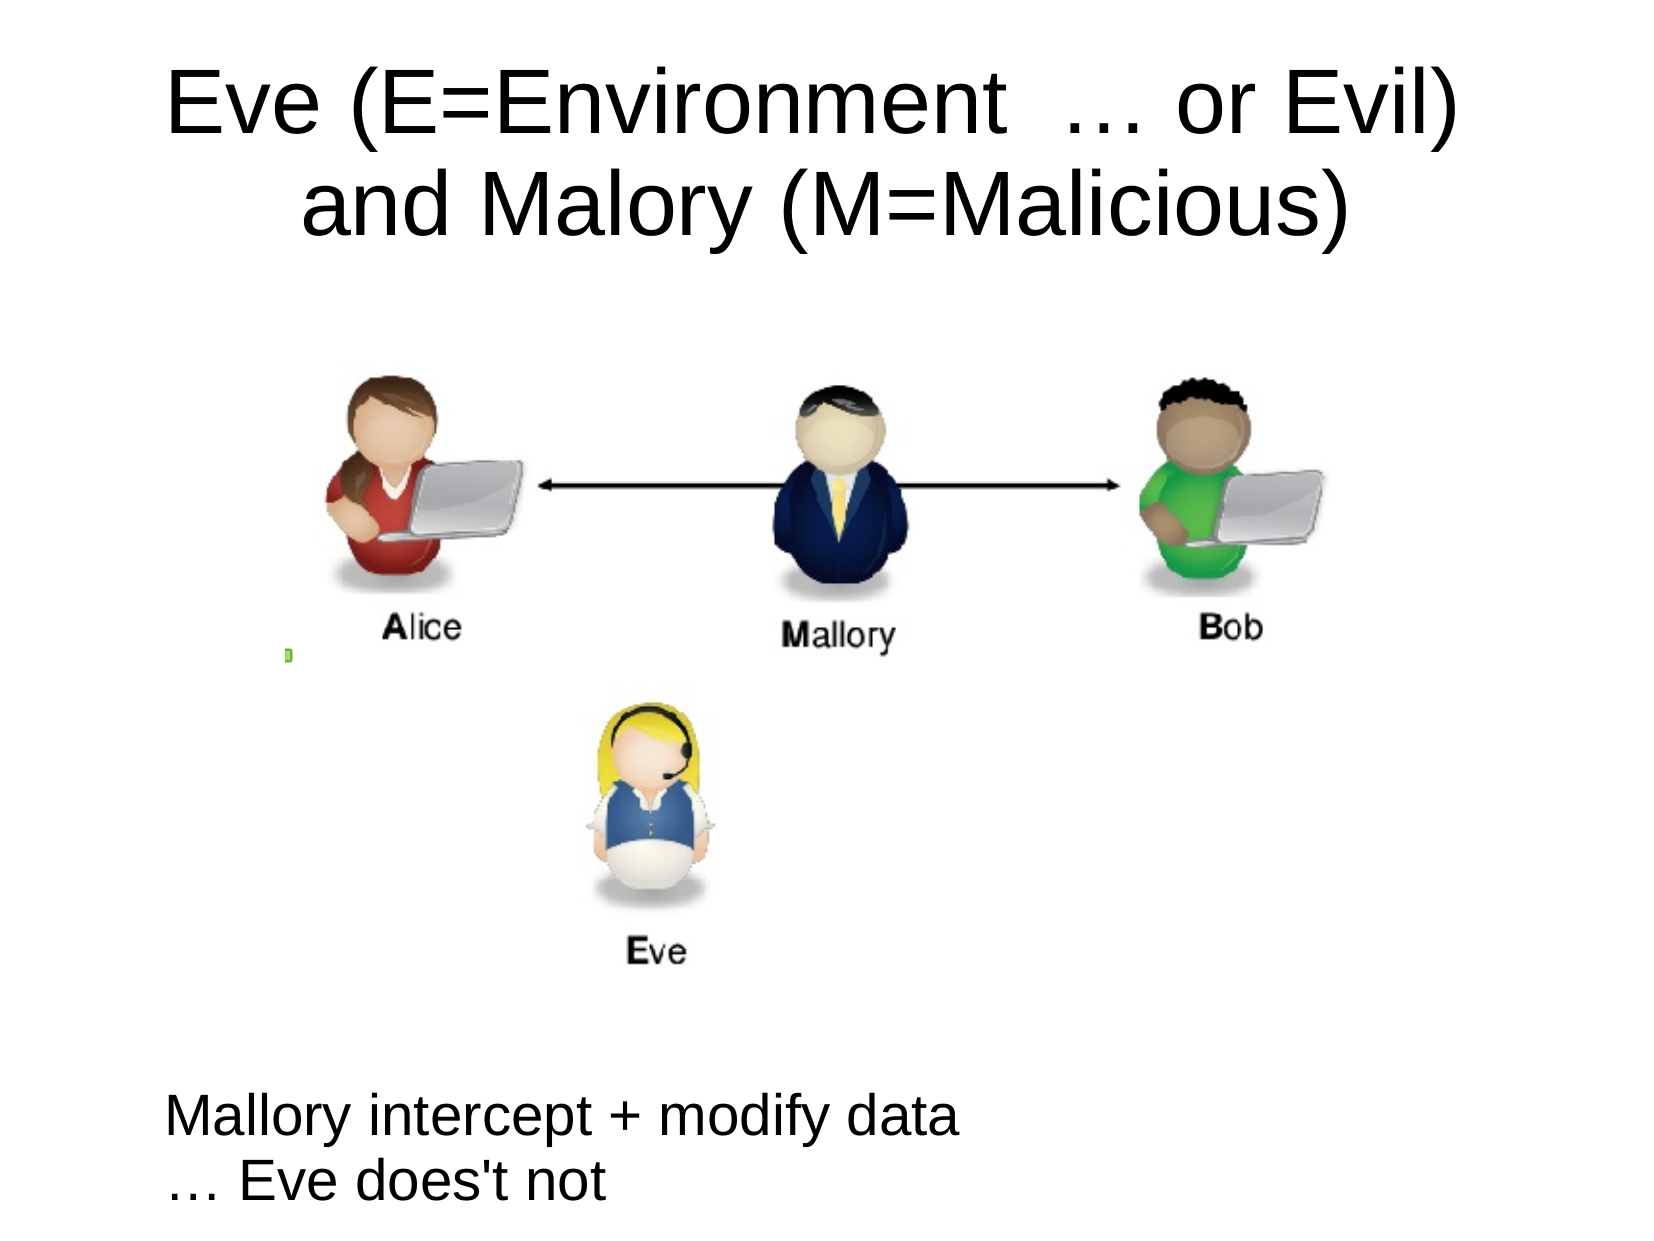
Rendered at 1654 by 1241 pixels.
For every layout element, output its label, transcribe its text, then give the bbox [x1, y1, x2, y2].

text_box Mallory intercept + modify data … Eve does't not [149, 1075, 1591, 1221]
title Eve (E=Environment … or Evil) and Malory (M=Malicious) [82, 49, 1571, 257]
picture [285, 359, 1336, 974]
